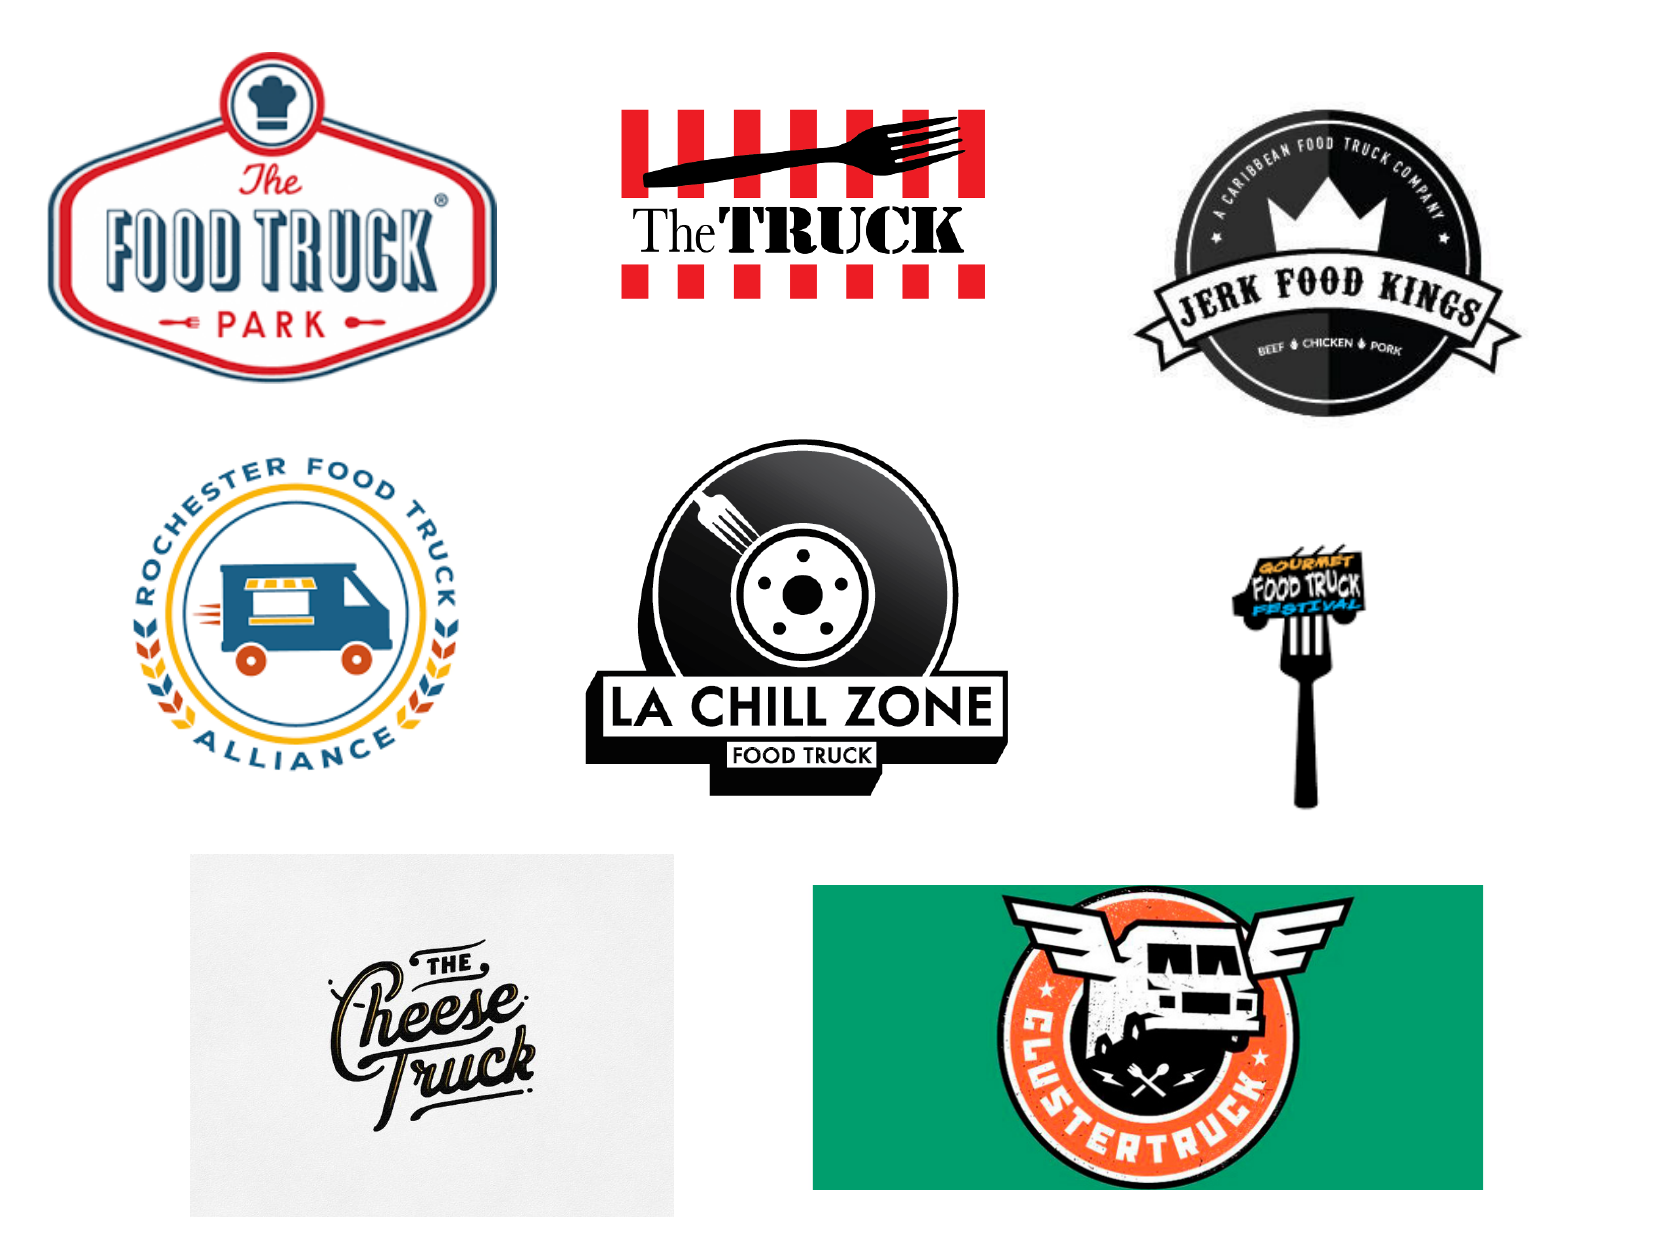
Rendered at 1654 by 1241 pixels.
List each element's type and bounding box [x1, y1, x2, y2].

picture [190, 854, 674, 1217]
picture [47, 52, 497, 384]
picture [120, 439, 473, 792]
picture [566, 27, 1641, 875]
picture [751, 885, 1548, 1190]
